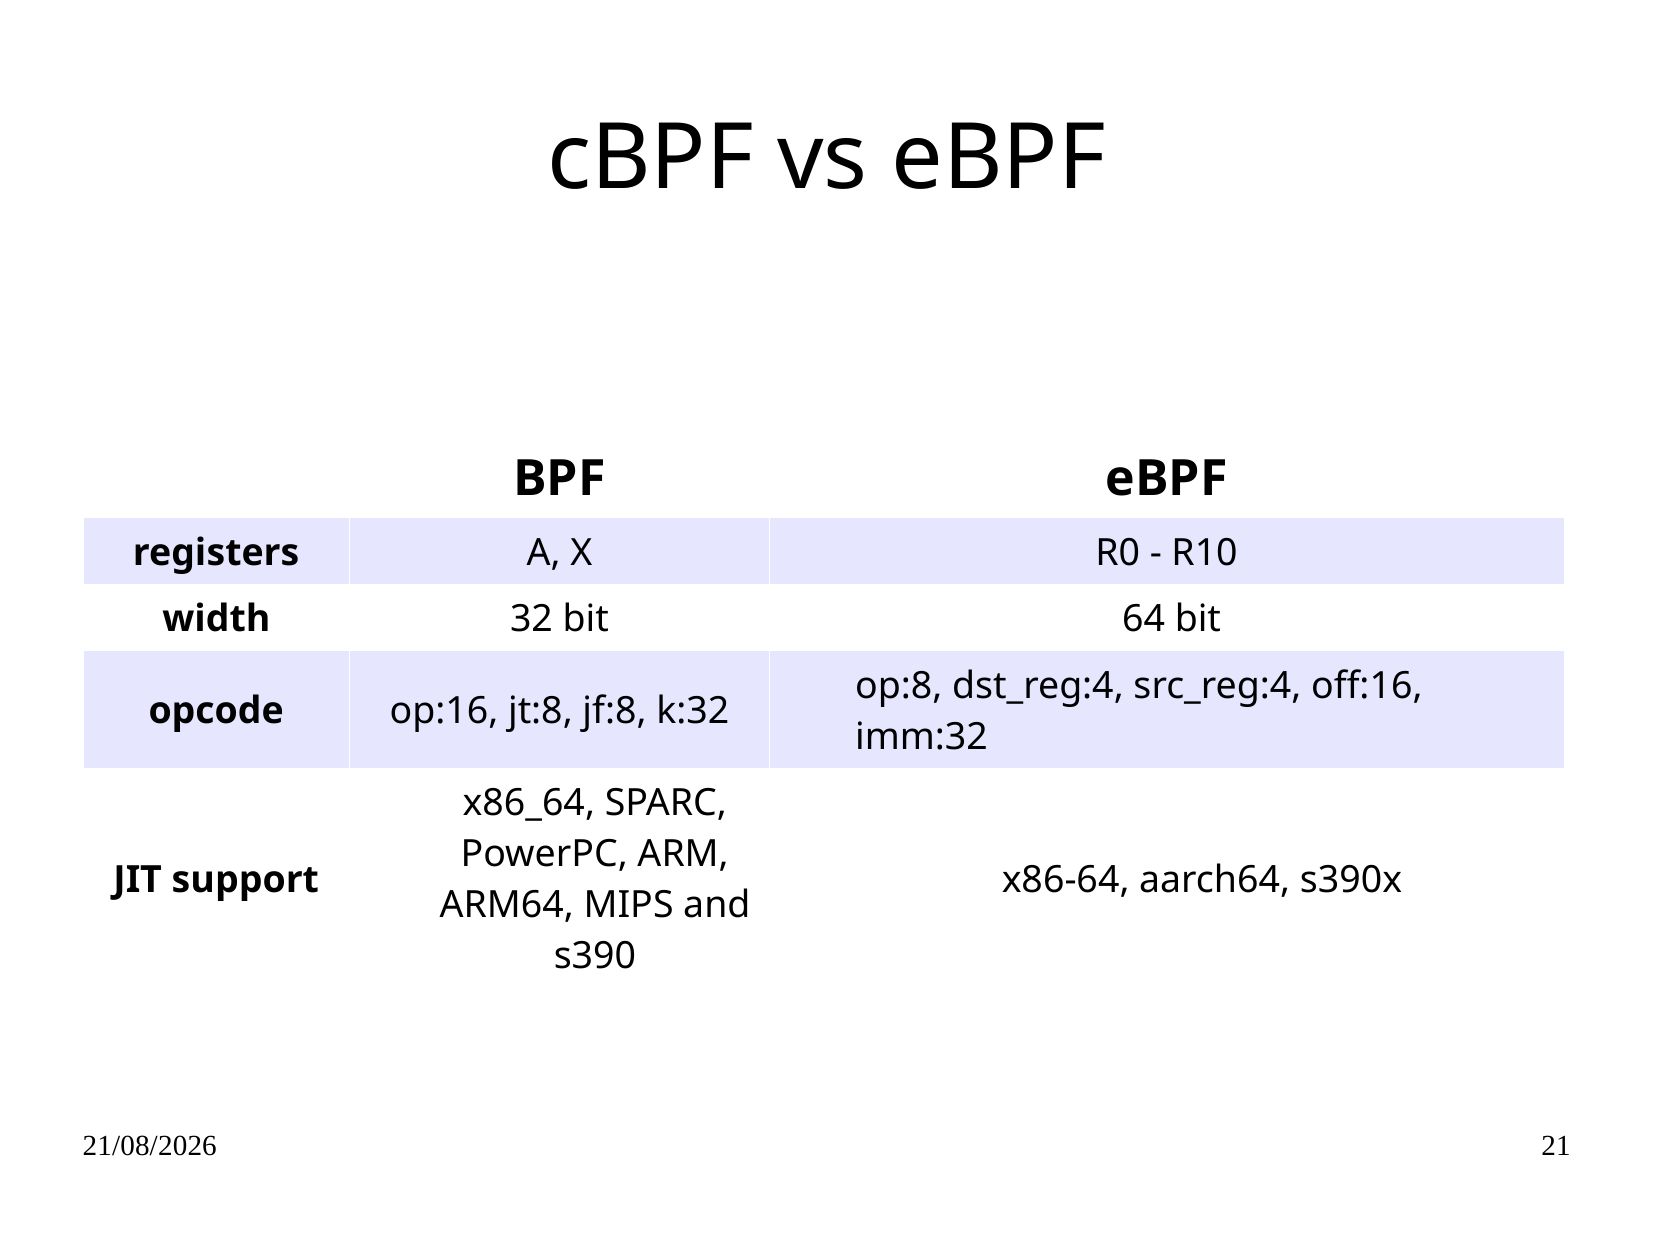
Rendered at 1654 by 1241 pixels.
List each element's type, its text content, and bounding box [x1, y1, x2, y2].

table_cell x86_64, SPARC, PowerPC, ARM, ARM64, MIPS and s390 [350, 769, 769, 987]
table_cell op:16, jt:8, jf:8, k:32 [350, 651, 769, 768]
table_header BPF [350, 435, 769, 517]
table_cell R0 - R10 [770, 518, 1564, 584]
table_header eBPF [770, 435, 1564, 517]
table_cell x86-64, aarch64, s390x [770, 769, 1564, 987]
table_cell registers [84, 518, 349, 584]
table_cell opcode [84, 651, 349, 768]
table_cell 64 bit [770, 585, 1564, 650]
title cBPF vs eBPF [82, 49, 1571, 257]
table_cell width [84, 585, 349, 650]
table_header [84, 435, 349, 517]
table_cell 32 bit [350, 585, 769, 650]
table_cell JIT support [84, 769, 349, 987]
table_cell A, X [350, 518, 769, 584]
table_cell op:8, dst_reg:4, src_reg:4, off:16, imm:32 [770, 651, 1564, 768]
